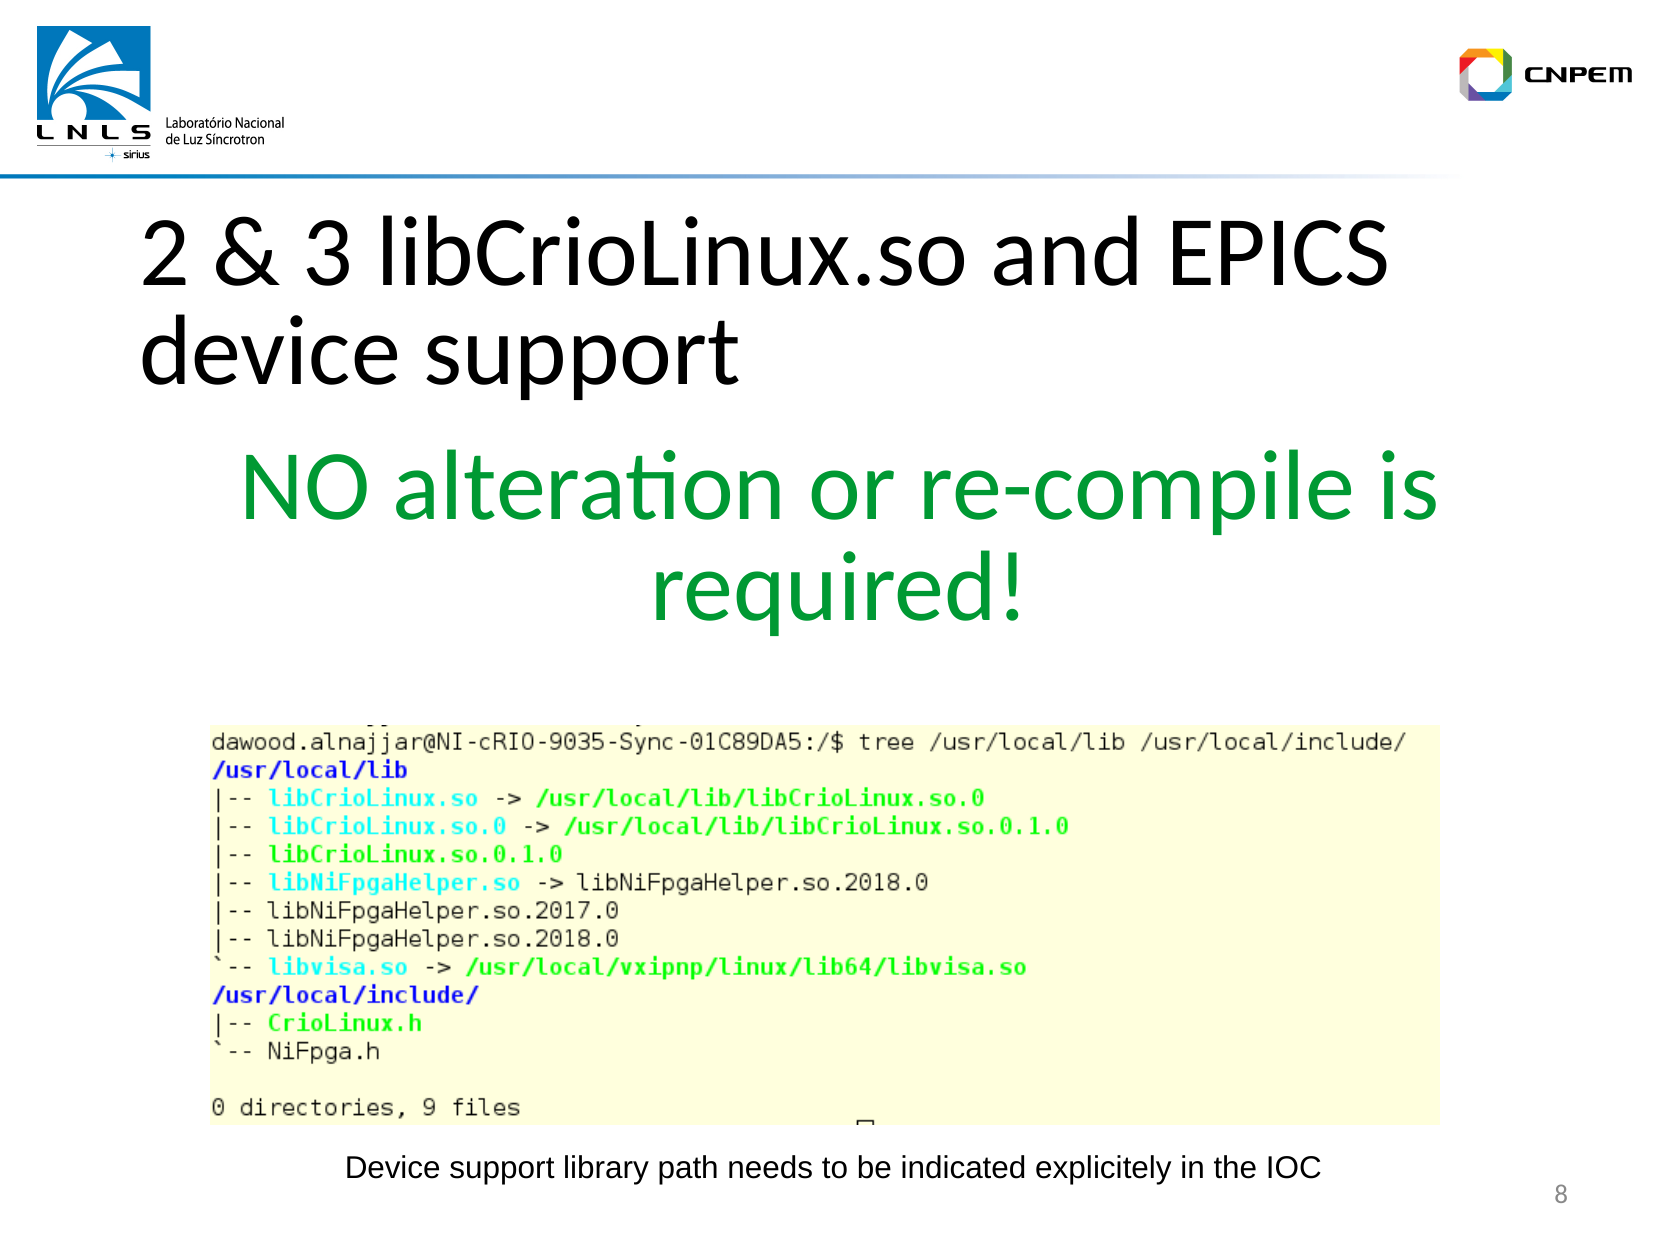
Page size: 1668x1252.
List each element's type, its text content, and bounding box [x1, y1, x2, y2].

picture [0, 0, 1668, 1251]
text_box 2 & 3 libCrioLinux.so and EPICS device support [139, 210, 1580, 411]
text_box NO alteration or re-compile is required! [120, 444, 1561, 646]
text_box Device support library path needs to be indicated explicitely in the IOC [330, 1140, 1338, 1216]
